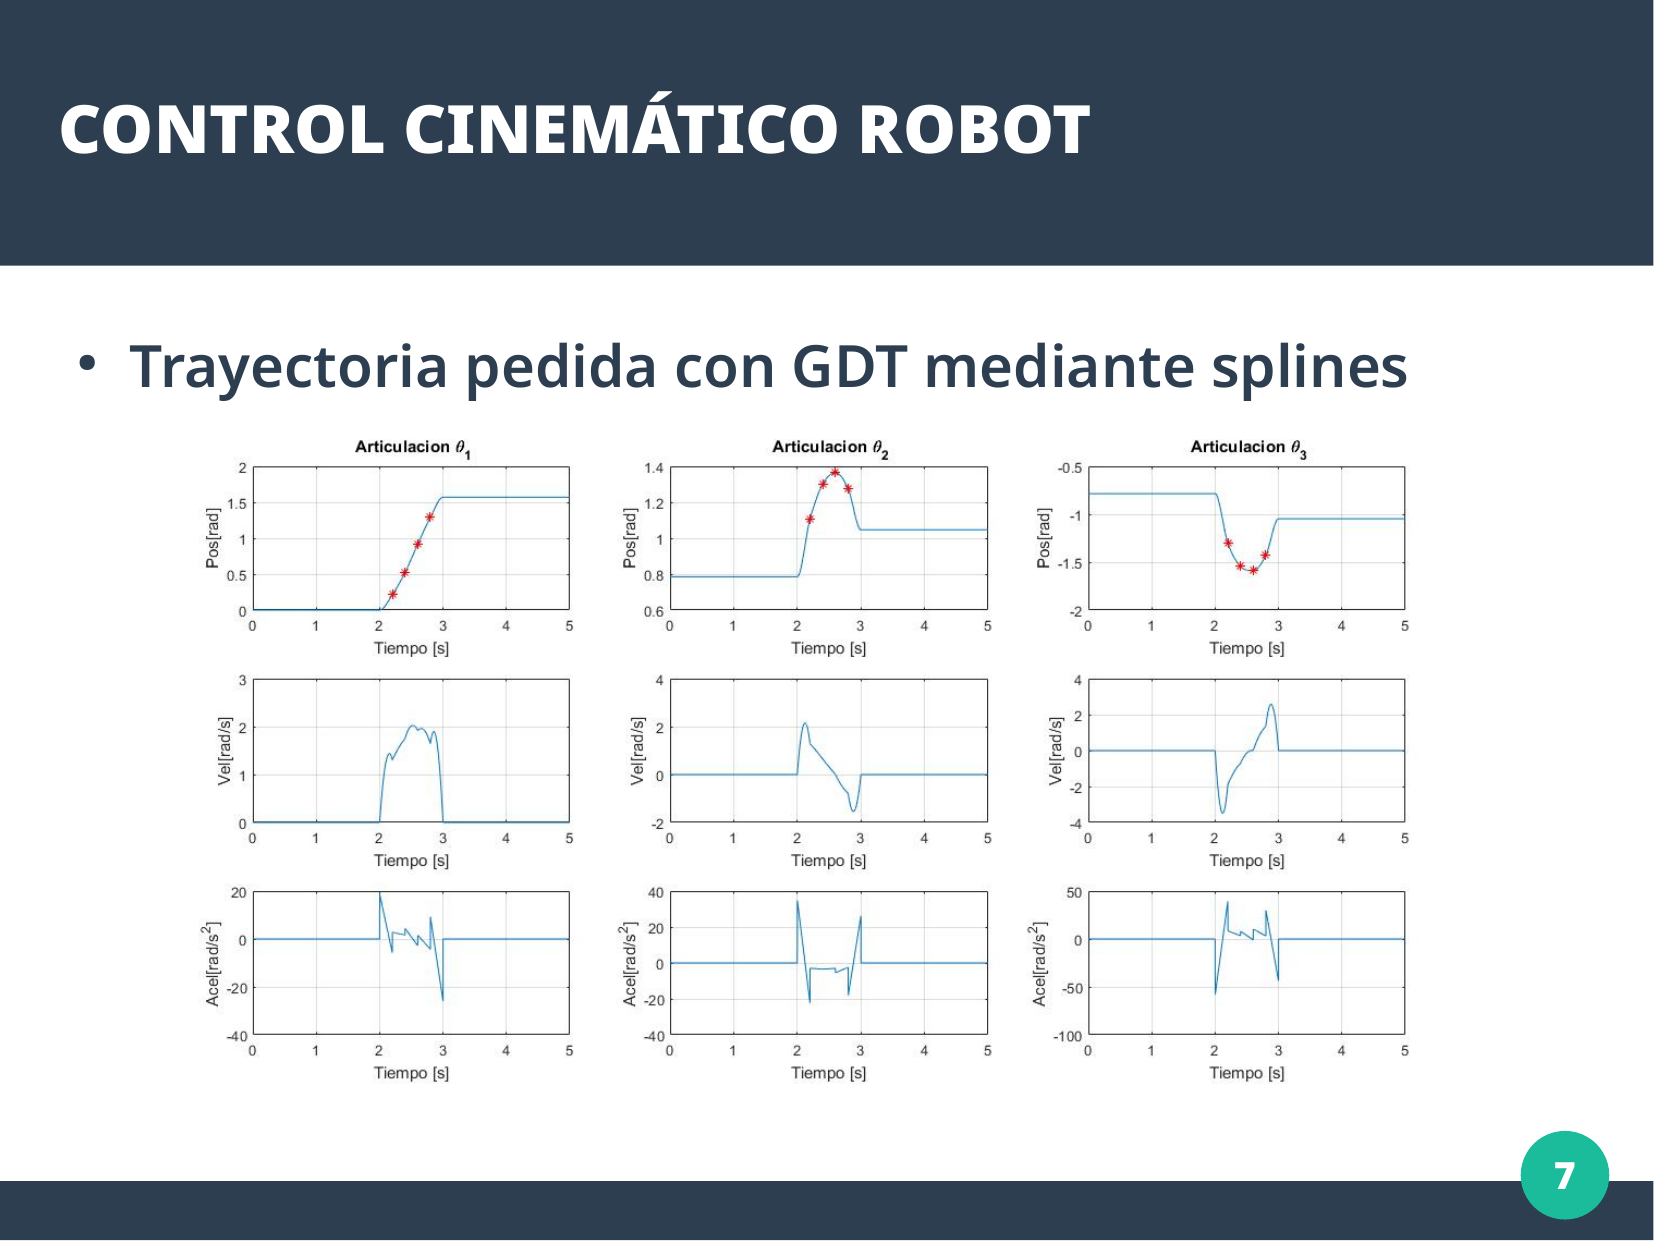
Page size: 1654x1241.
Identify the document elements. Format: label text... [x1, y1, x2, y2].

list Trayectoria pedida con GDT mediante splines [59, 324, 1595, 1152]
picture [59, 413, 1547, 1123]
title CONTROL CINEMÁTICO ROBOT [59, 49, 1595, 207]
